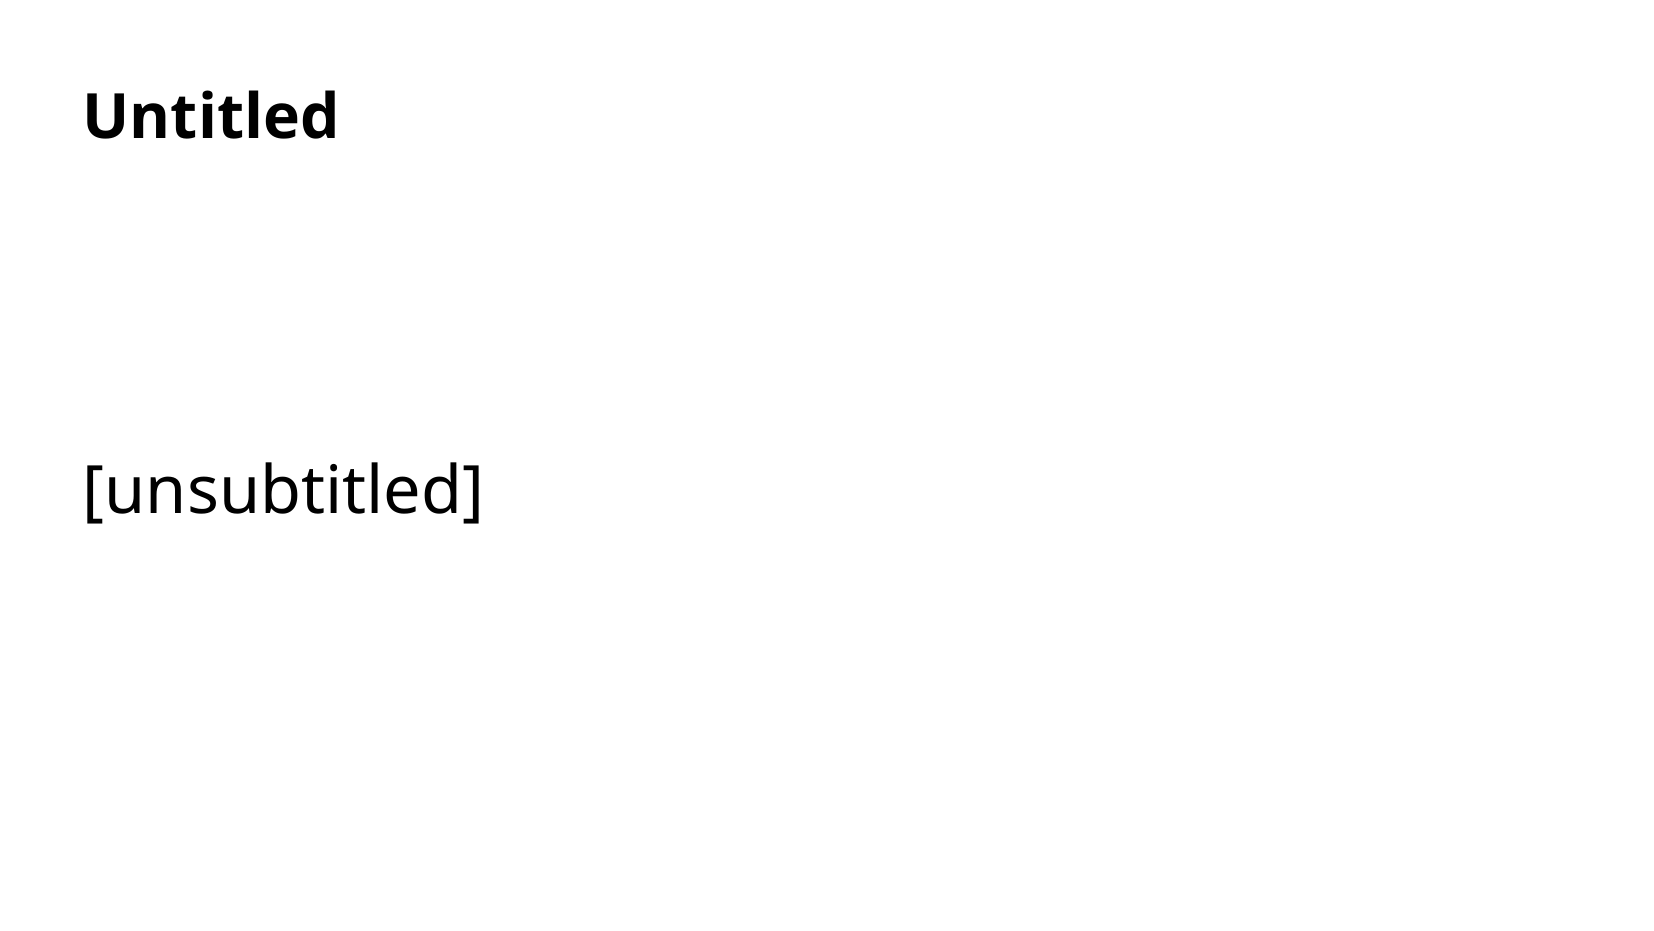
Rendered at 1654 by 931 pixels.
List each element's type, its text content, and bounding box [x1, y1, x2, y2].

title Untitled [82, 37, 1571, 193]
subtitle [unsubtitled] [82, 217, 1555, 757]
